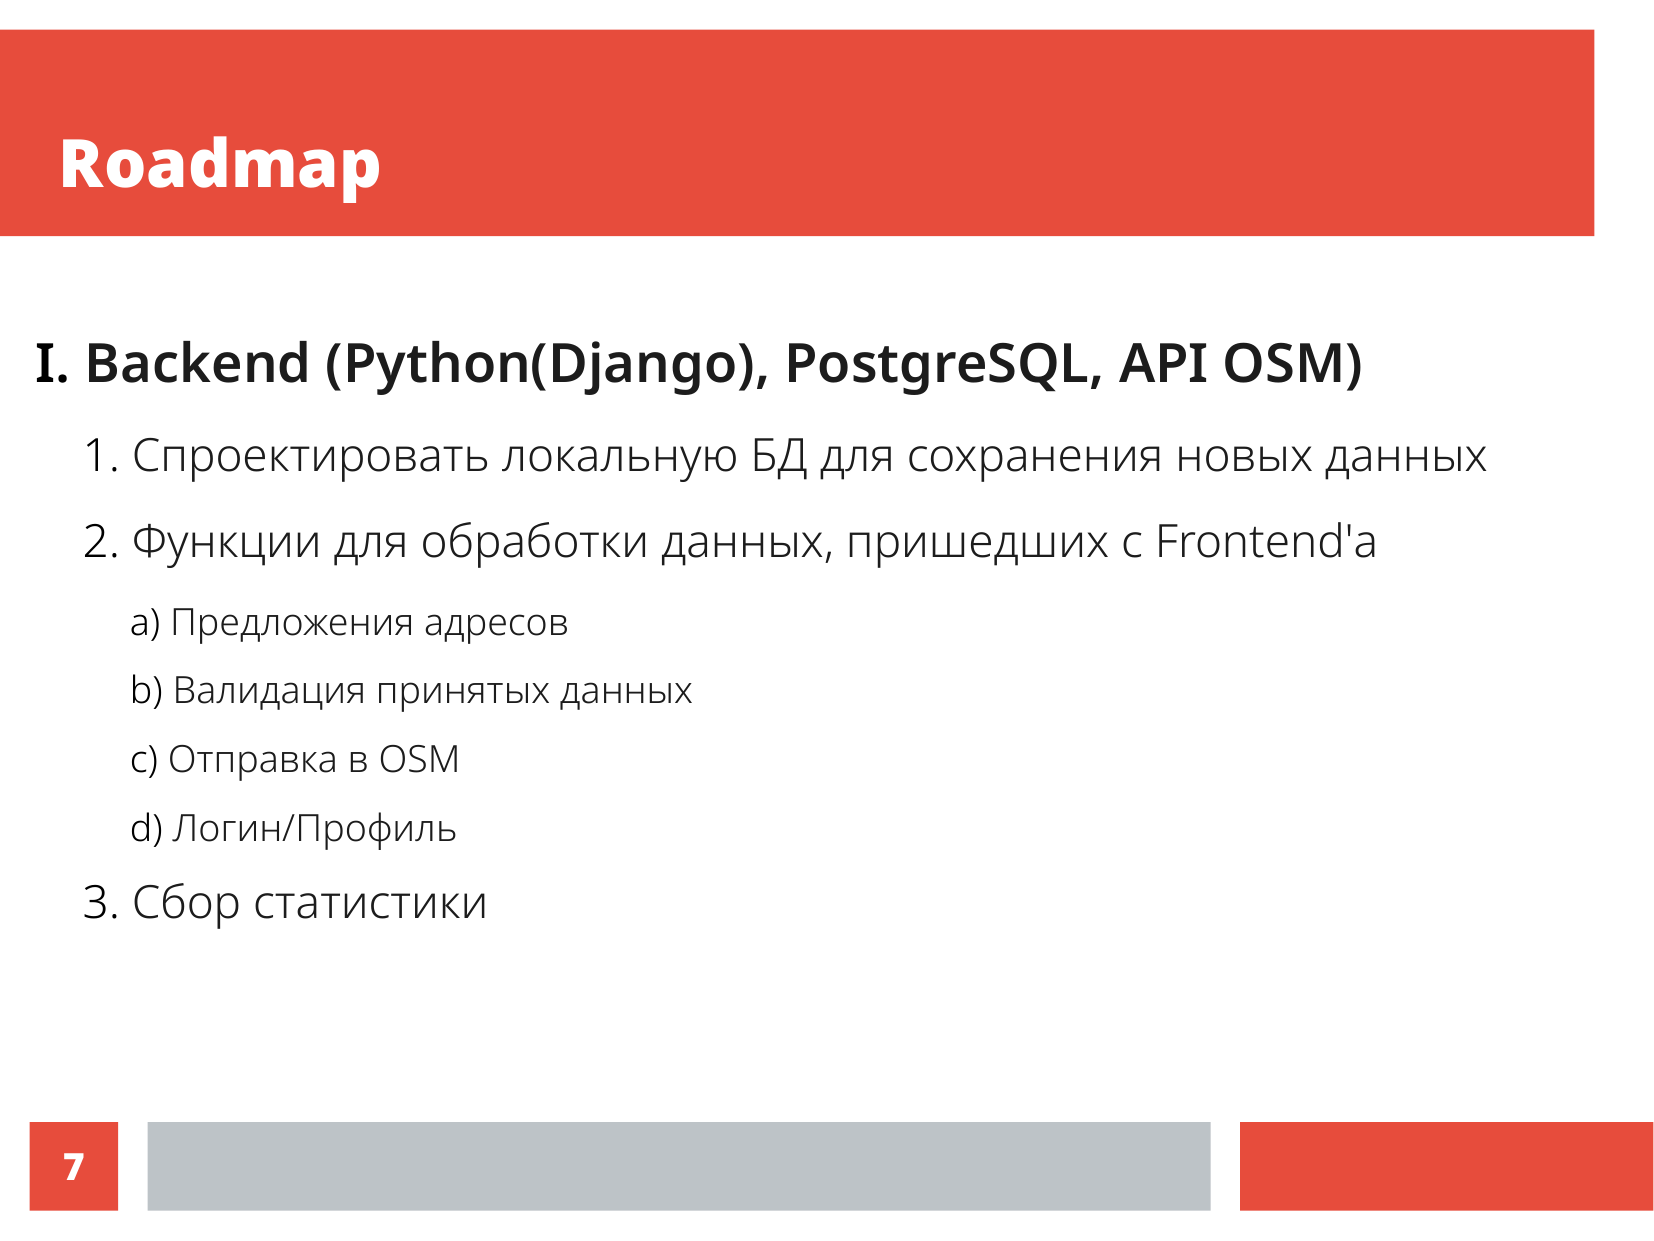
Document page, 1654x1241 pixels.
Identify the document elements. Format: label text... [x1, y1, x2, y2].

list Backend (Python(Django), PostgreSQL, API OSM) Спроектировать локальную БД для сохранения новых данных Функции для обработки данных, пришедших с Frontend'а Предложения адресов Валидация принятых данных Отправка в OSM Логин/Профиль Сбор статистики [35, 324, 1607, 1093]
title Roadmap [59, 59, 1595, 207]
